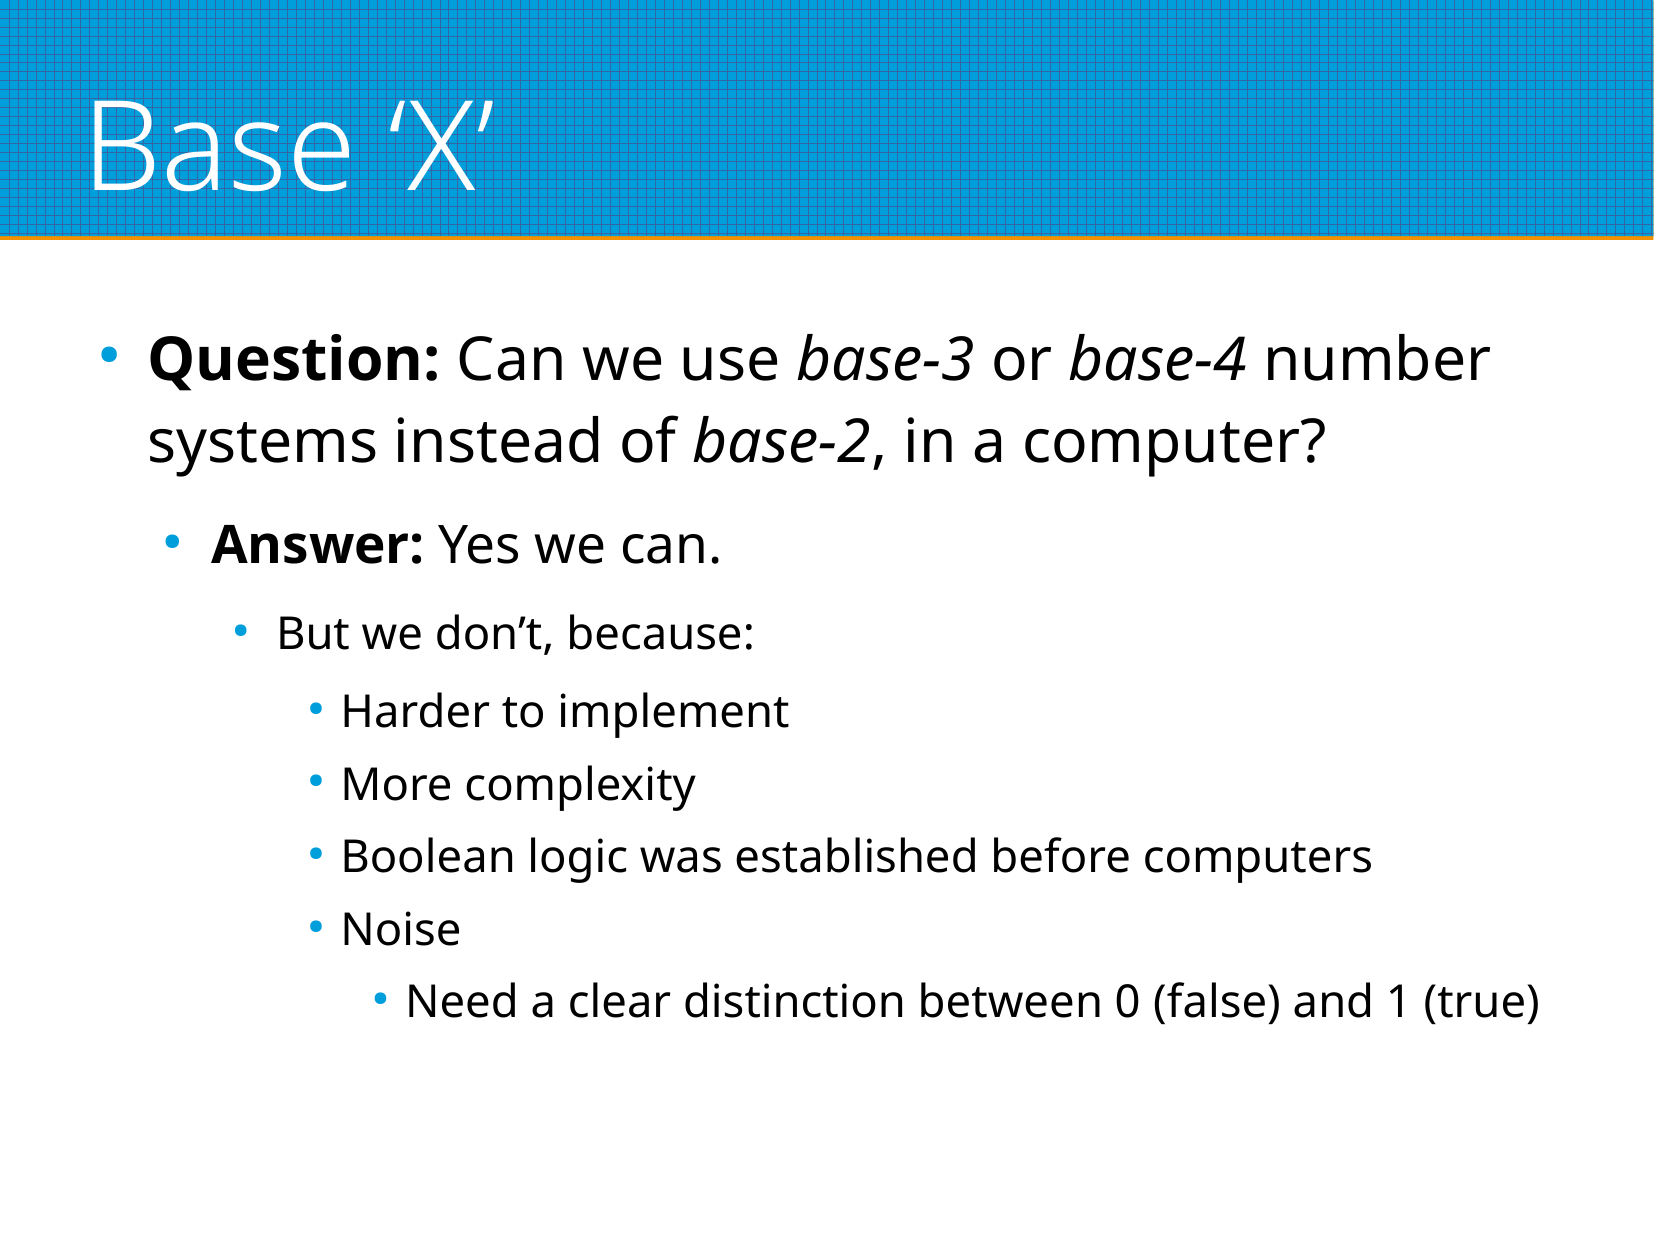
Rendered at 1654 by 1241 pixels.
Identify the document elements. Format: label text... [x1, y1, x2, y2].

title Base ‘X’ [82, 19, 1571, 227]
list Question: Can we use base-3 or base-4 number systems instead of base-2, in a computer? Answer: Yes we can. But we don’t, because: Harder to implement More complexity Boolean logic was established before computers Noise Need a clear distinction between 0 (false) and 1 (true) [82, 314, 1563, 1081]
